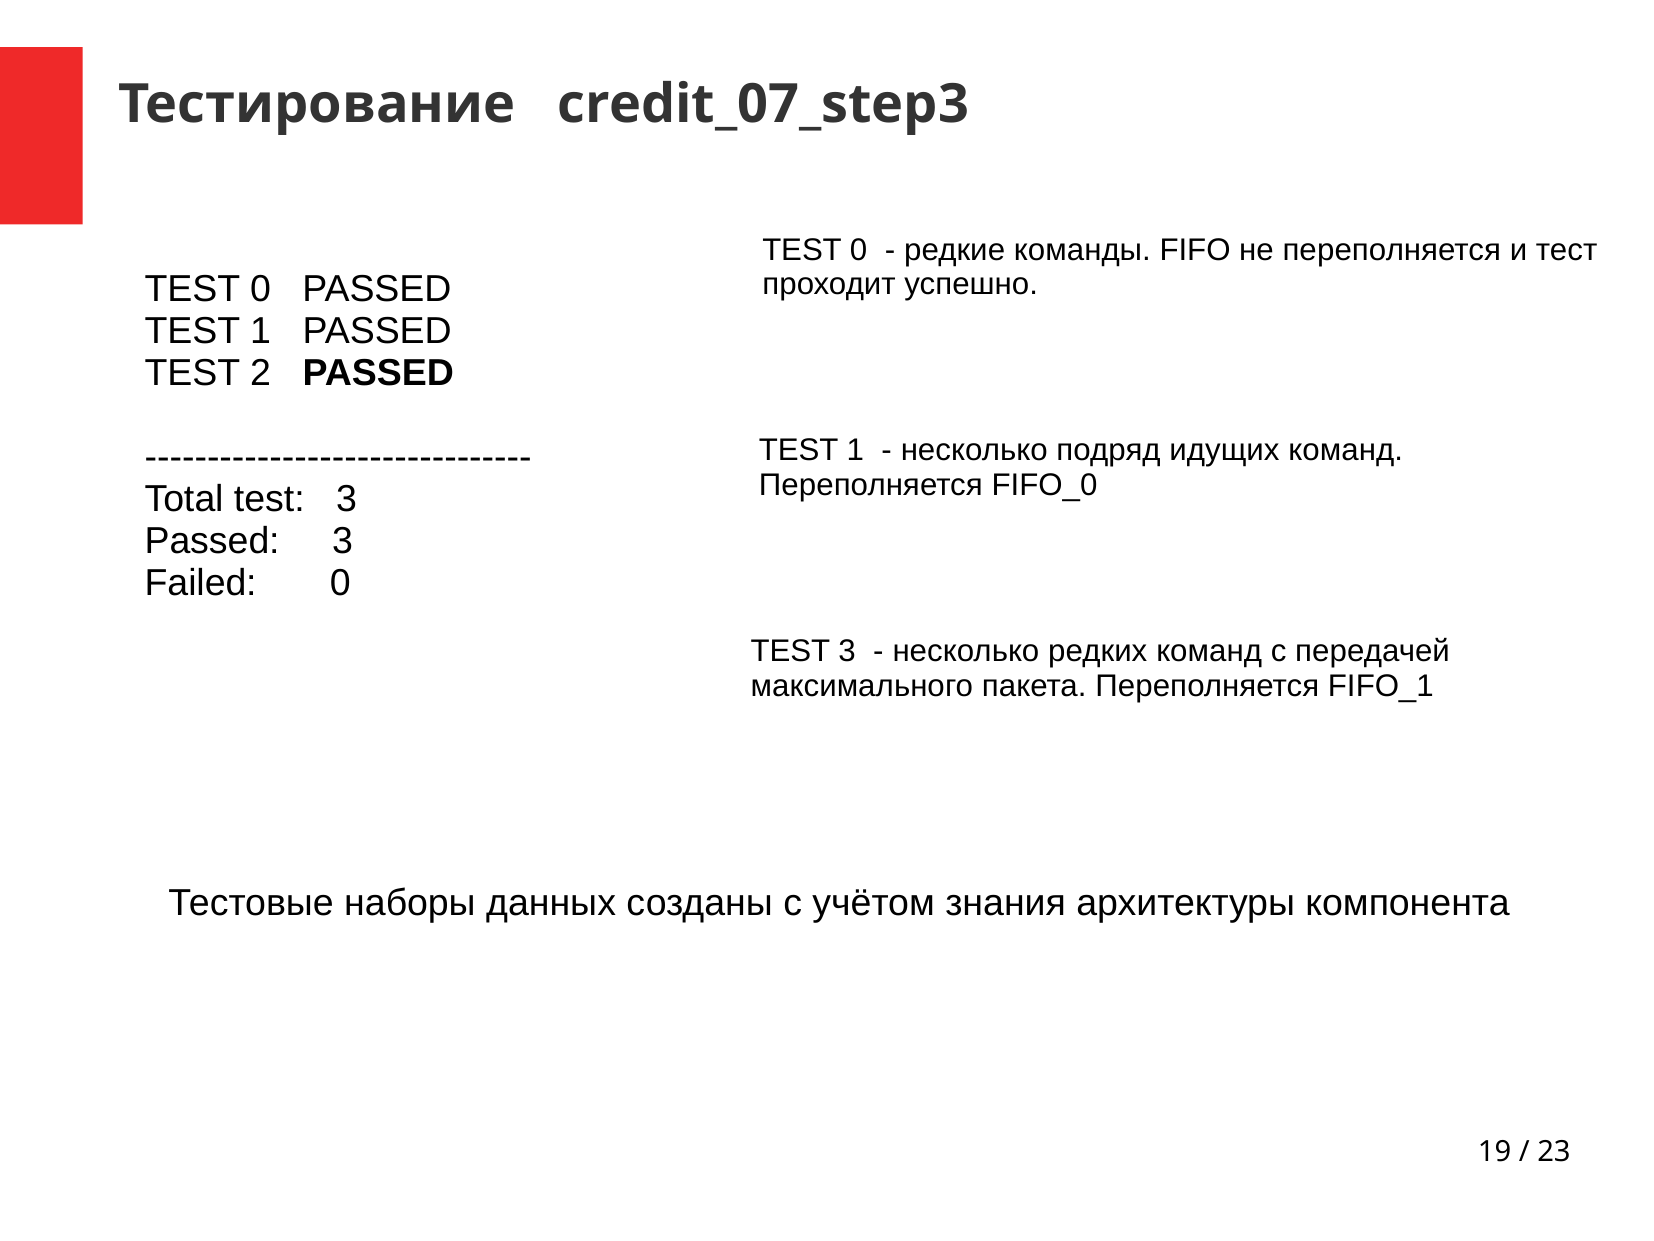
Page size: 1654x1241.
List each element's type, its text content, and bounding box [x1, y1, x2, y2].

text_box Тестовые наборы данных созданы с учётом знания архитектуры компонента [153, 874, 1595, 1063]
text_box TEST 0 PASSED TEST 1 PASSED TEST 2 PASSED ------------------------------- Total test: 3 Passed: 3 Failed: 0 [129, 259, 548, 607]
text_box TEST 0 - редкие команды. FIFO не переполняется и тест проходит успешно. [747, 224, 1630, 367]
title Тестирование credit_07_step3 [118, 49, 1571, 154]
text_box TEST 3 - несколько редких команд c передачей максимального пакета. Переполняется FIFO_1 [735, 625, 1619, 768]
text_box TEST 1 - несколько подряд идущих команд. Переполняется FIFO_0 [744, 425, 1627, 567]
